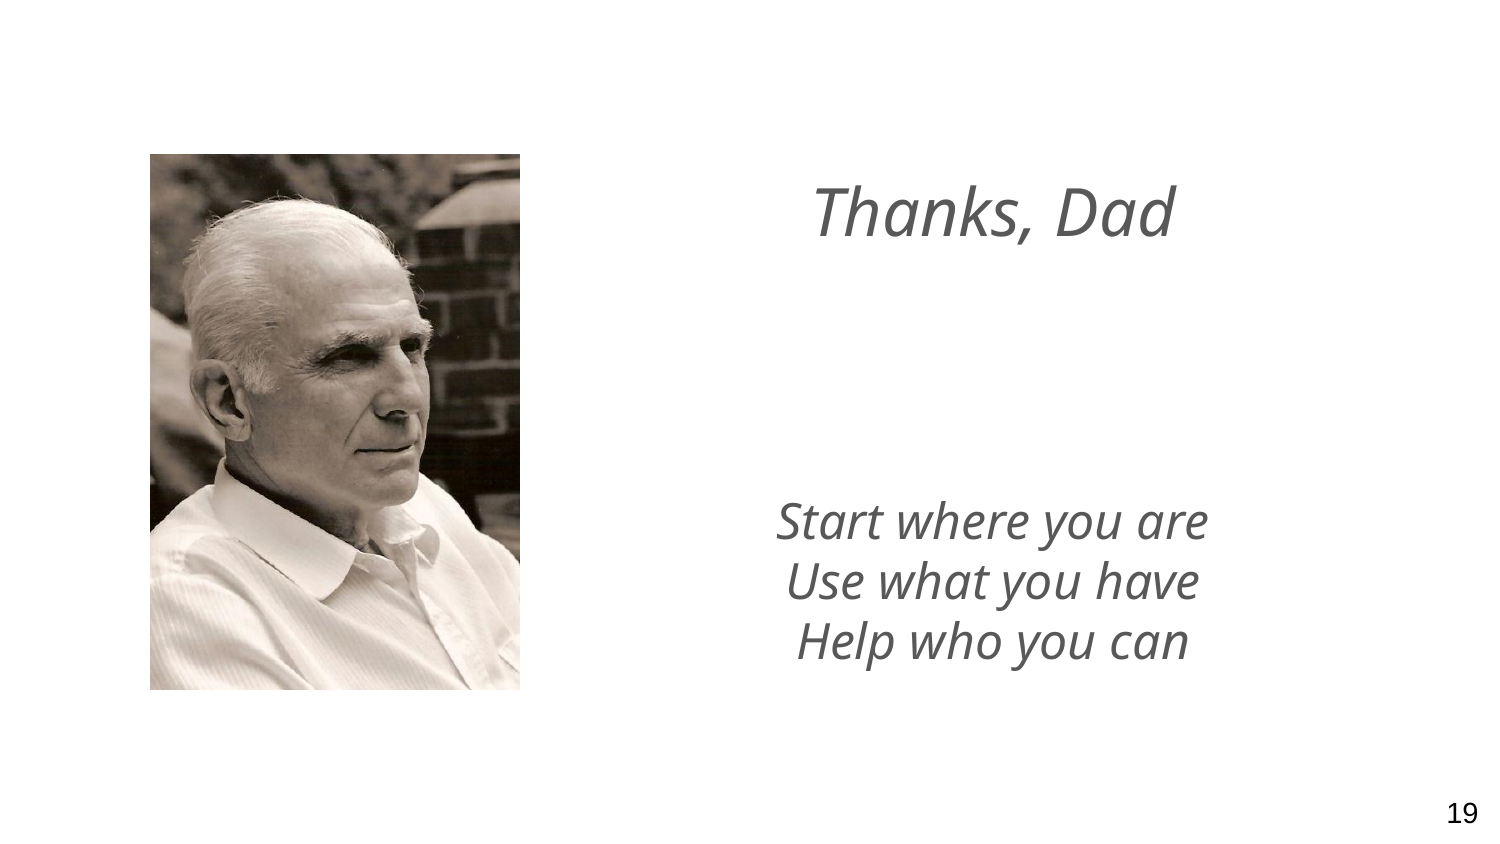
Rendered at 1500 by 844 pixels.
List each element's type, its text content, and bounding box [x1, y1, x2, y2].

slide_number <number> [1403, 779, 1494, 844]
picture [150, 154, 520, 690]
list Thanks, Dad Start where you are Use what you have Help who you can [537, 154, 1449, 690]
